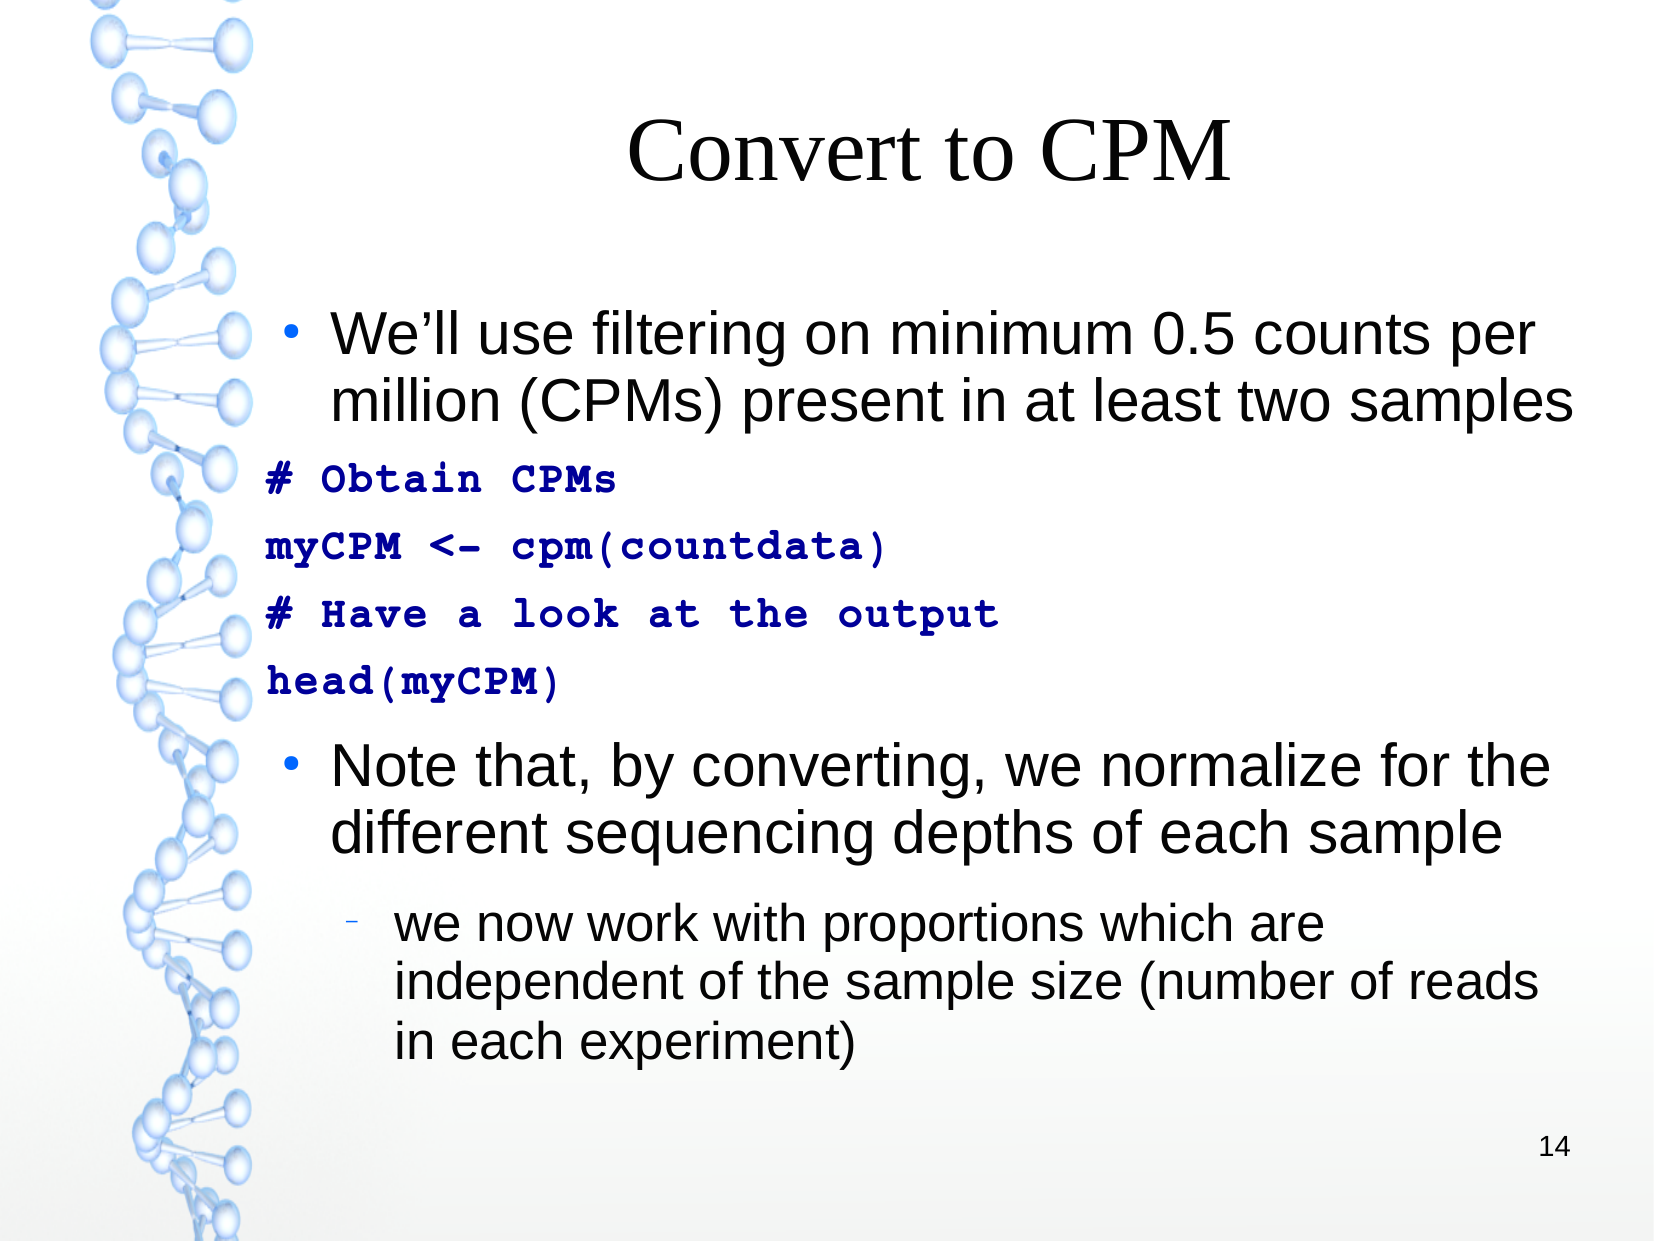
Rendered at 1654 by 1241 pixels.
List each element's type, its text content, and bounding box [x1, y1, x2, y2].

title Convert to CPM [265, 47, 1595, 252]
list We’ll use filtering on minimum 0.5 counts per million (CPMs) present in at least two samples # Obtain CPMs myCPM <- cpm(countdata) # Have a look at the output head(myCPM) Note that, by converting, we normalize for the different sequencing depths of each sample we now work with proportions which are independent of the sample size (number of reads in each experiment) [265, 299, 1595, 1141]
picture [0, 0, 1654, 1241]
